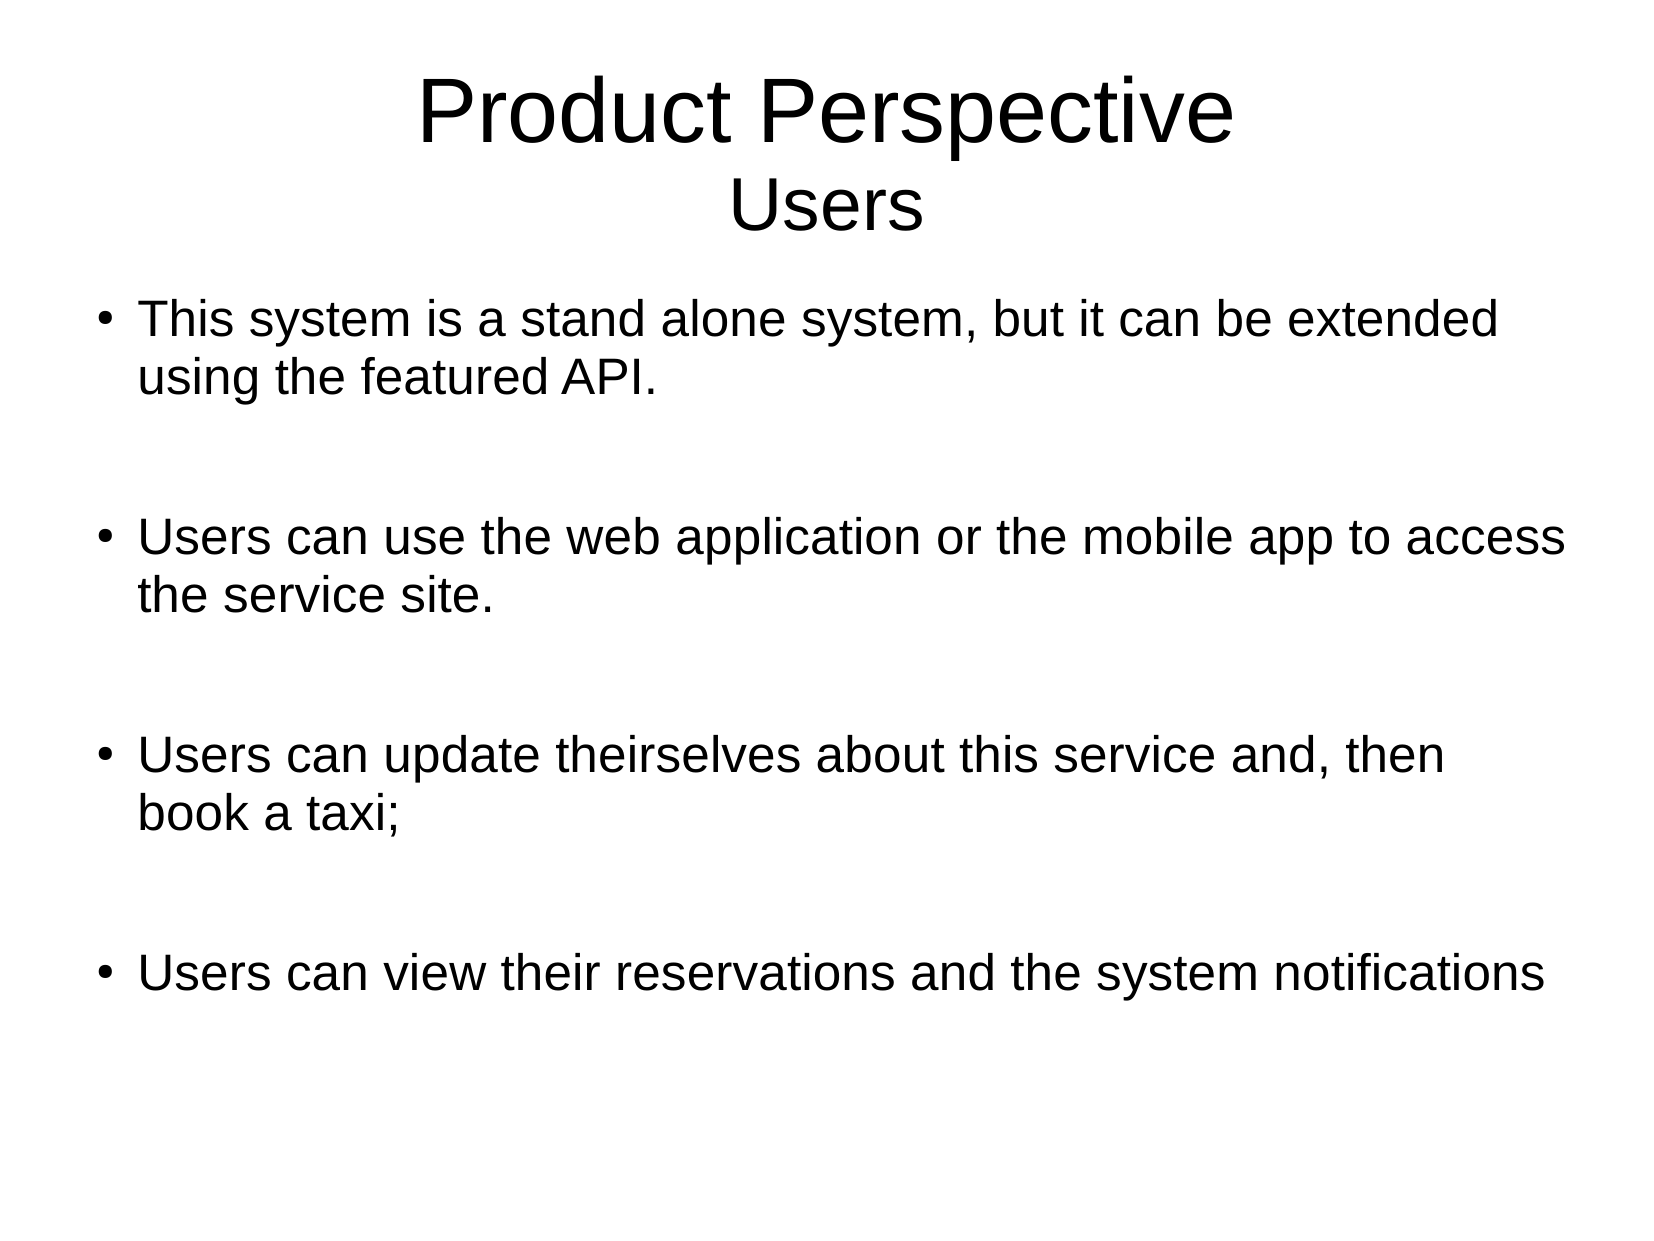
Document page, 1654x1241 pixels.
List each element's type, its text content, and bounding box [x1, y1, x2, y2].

title Product Perspective Users [82, 49, 1571, 257]
list This system is a stand alone system, but it can be extended using the featured API. Users can use the web application or the mobile app to access the service site. Users can update theirselves about this service and, then book a taxi; Users can view their reservations and the system notifications [82, 290, 1571, 1010]
